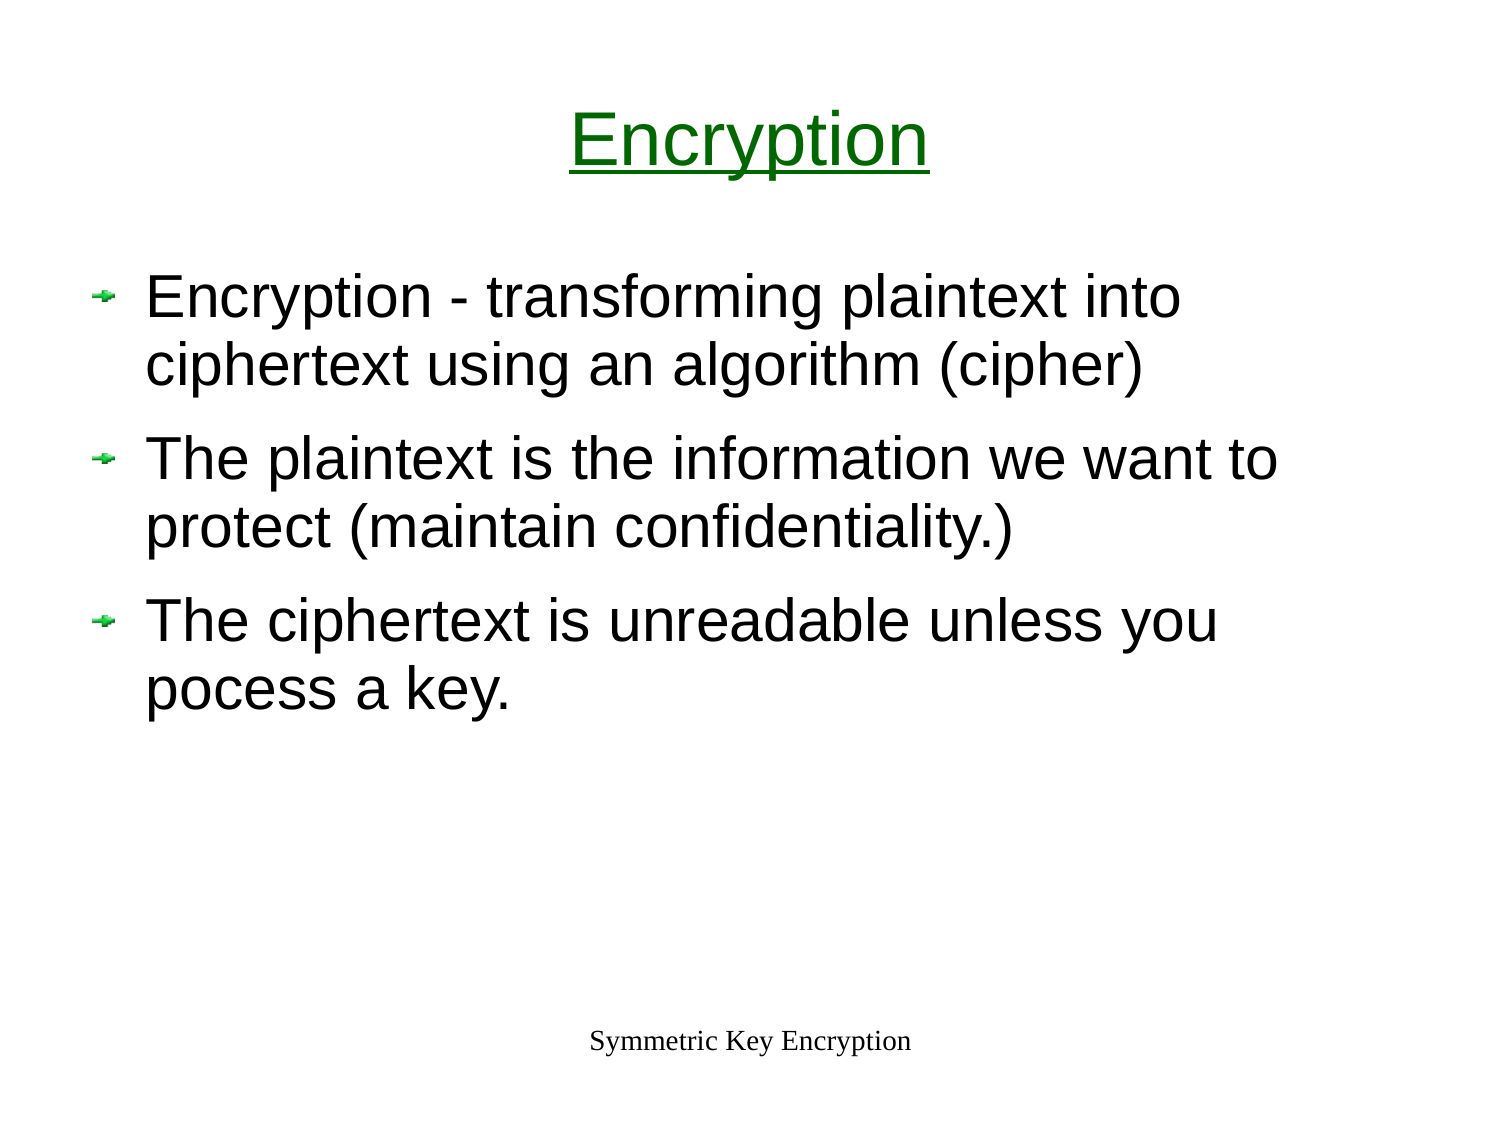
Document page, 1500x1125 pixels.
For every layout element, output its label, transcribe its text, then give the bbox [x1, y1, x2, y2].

list Encryption - transforming plaintext into ciphertext using an algorithm (cipher) The plaintext is the information we want to protect (maintain confidentiality.) The ciphertext is unreadable unless you pocess a key. [75, 262, 1425, 1006]
title Encryption [75, 93, 1425, 185]
